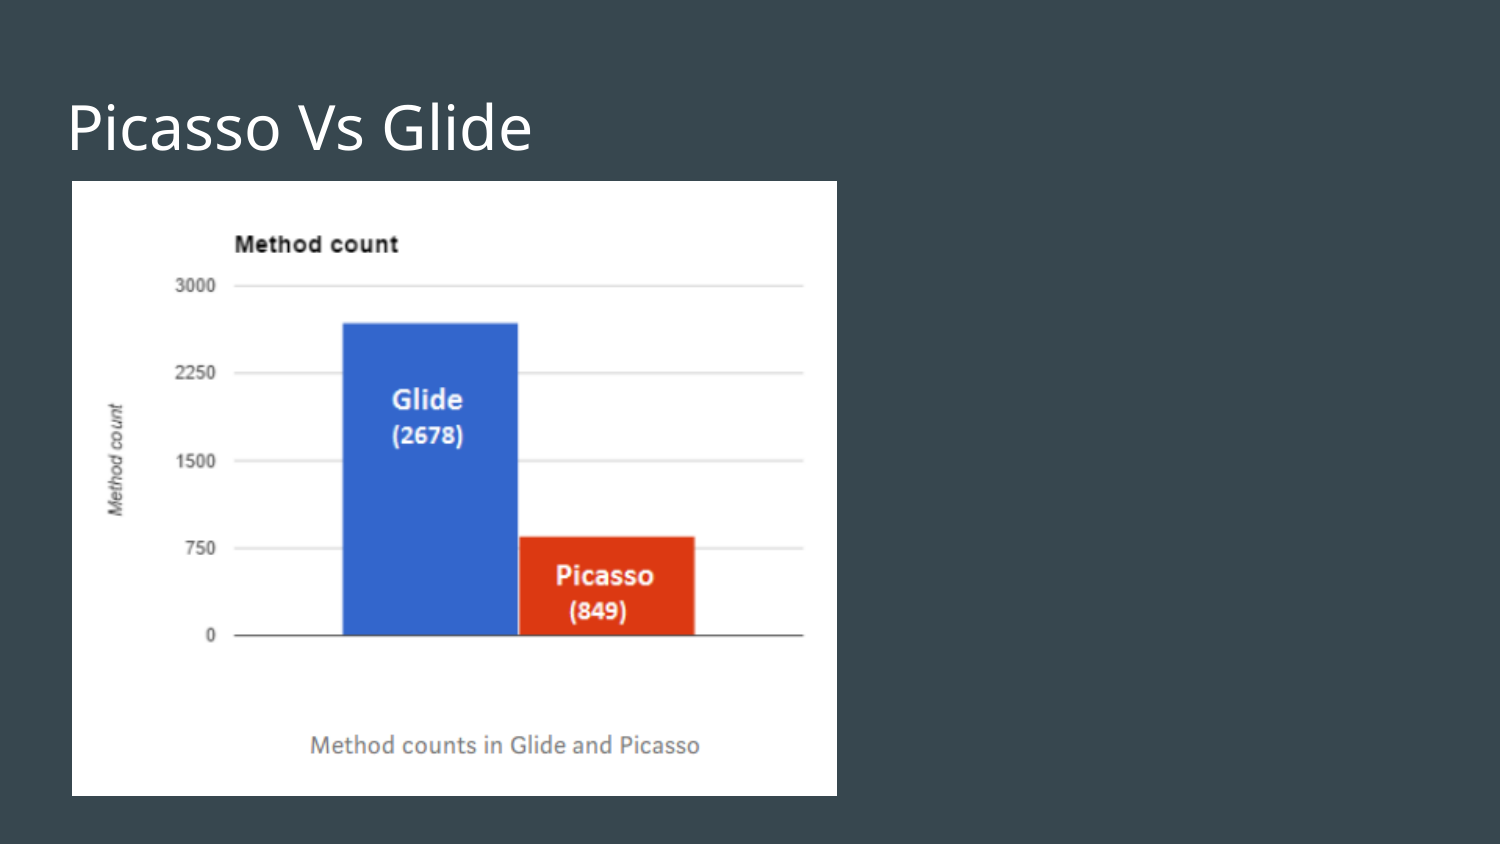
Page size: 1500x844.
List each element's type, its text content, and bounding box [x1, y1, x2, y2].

title Picasso Vs Glide [51, 72, 1449, 167]
picture [72, 181, 837, 796]
